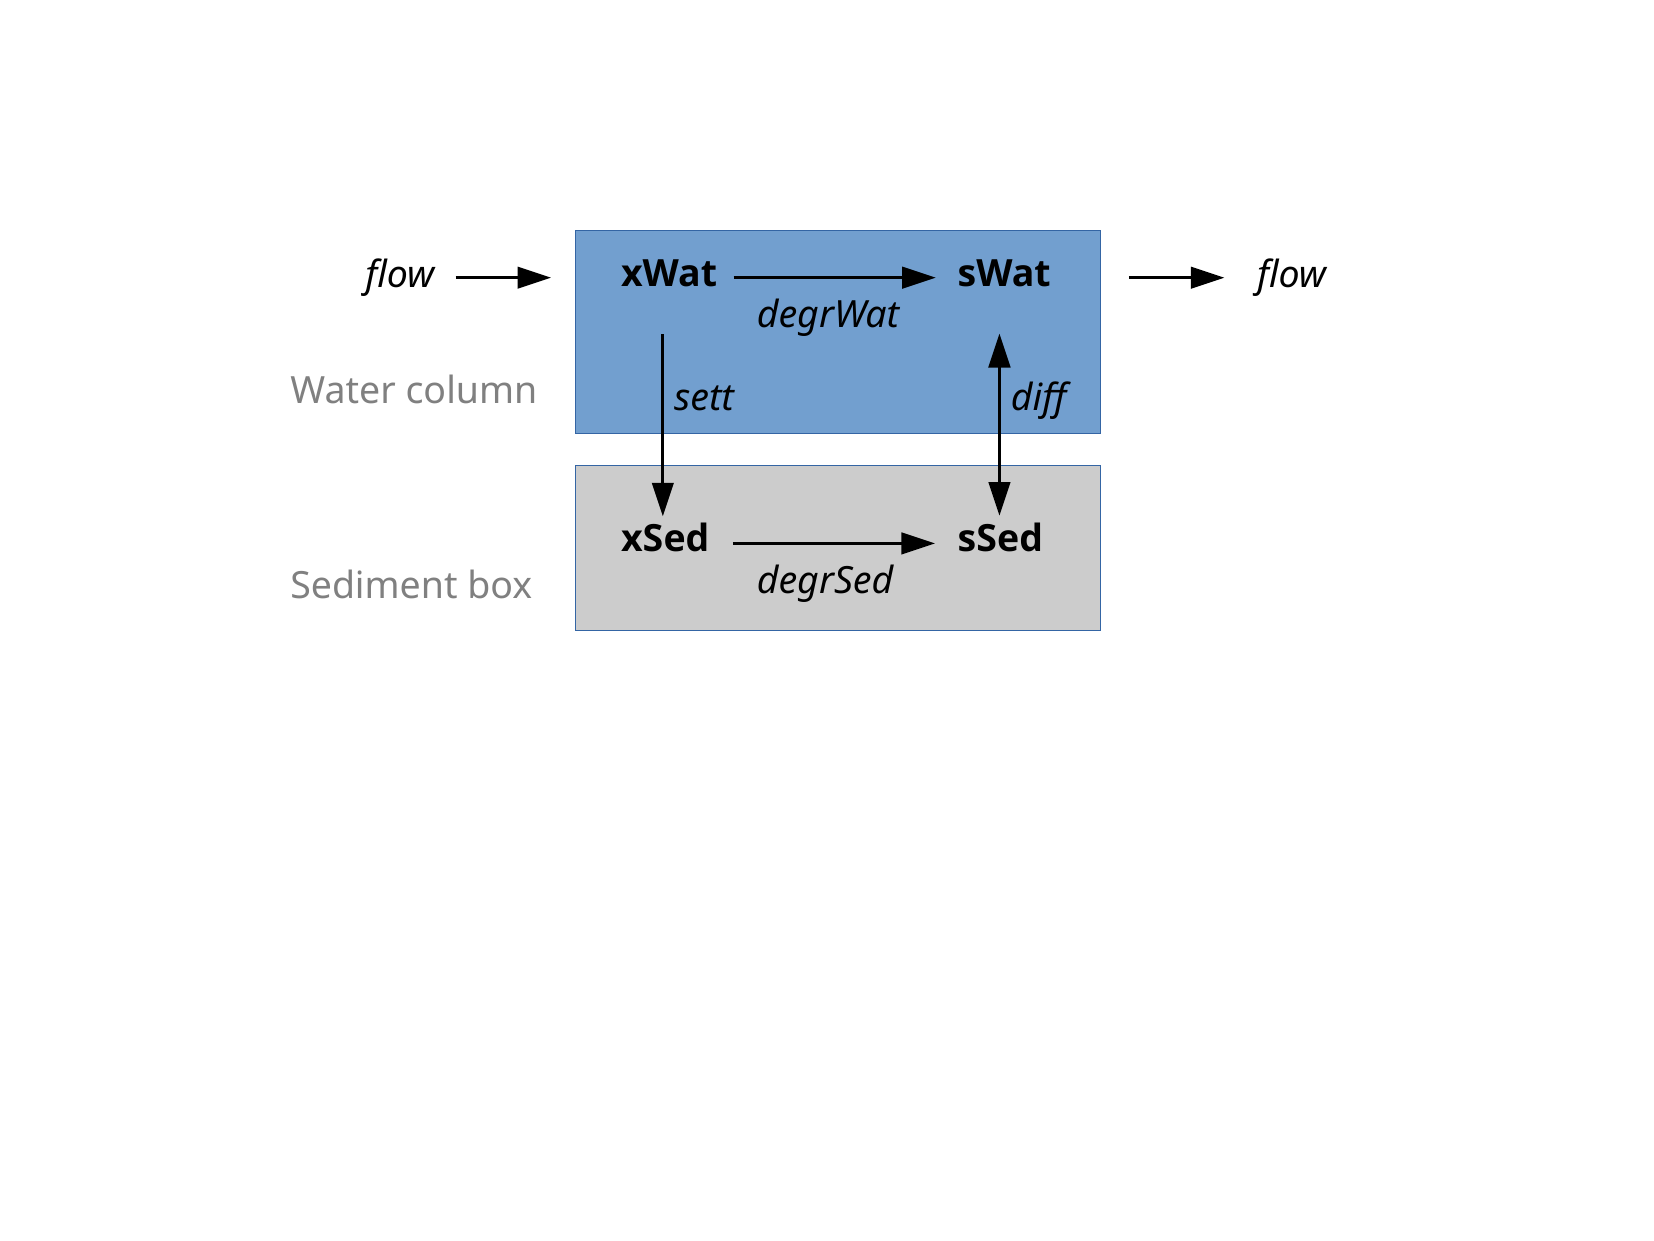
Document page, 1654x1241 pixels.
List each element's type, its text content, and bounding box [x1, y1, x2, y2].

text_box [575, 465, 1101, 631]
text_box flow [350, 239, 444, 310]
text_box diff [996, 362, 1076, 433]
text_box sWat [942, 238, 1062, 308]
text_box flow [1242, 239, 1336, 310]
text_box sett [659, 362, 748, 433]
text_box degrWat [742, 280, 906, 351]
text_box Water column [275, 356, 527, 427]
text_box sSed [942, 504, 1052, 574]
text_box degrSed [742, 545, 897, 616]
text_box Sediment box [275, 551, 519, 622]
text_box xWat [606, 238, 728, 308]
text_box [575, 230, 1101, 434]
text_box xSed [606, 504, 718, 574]
